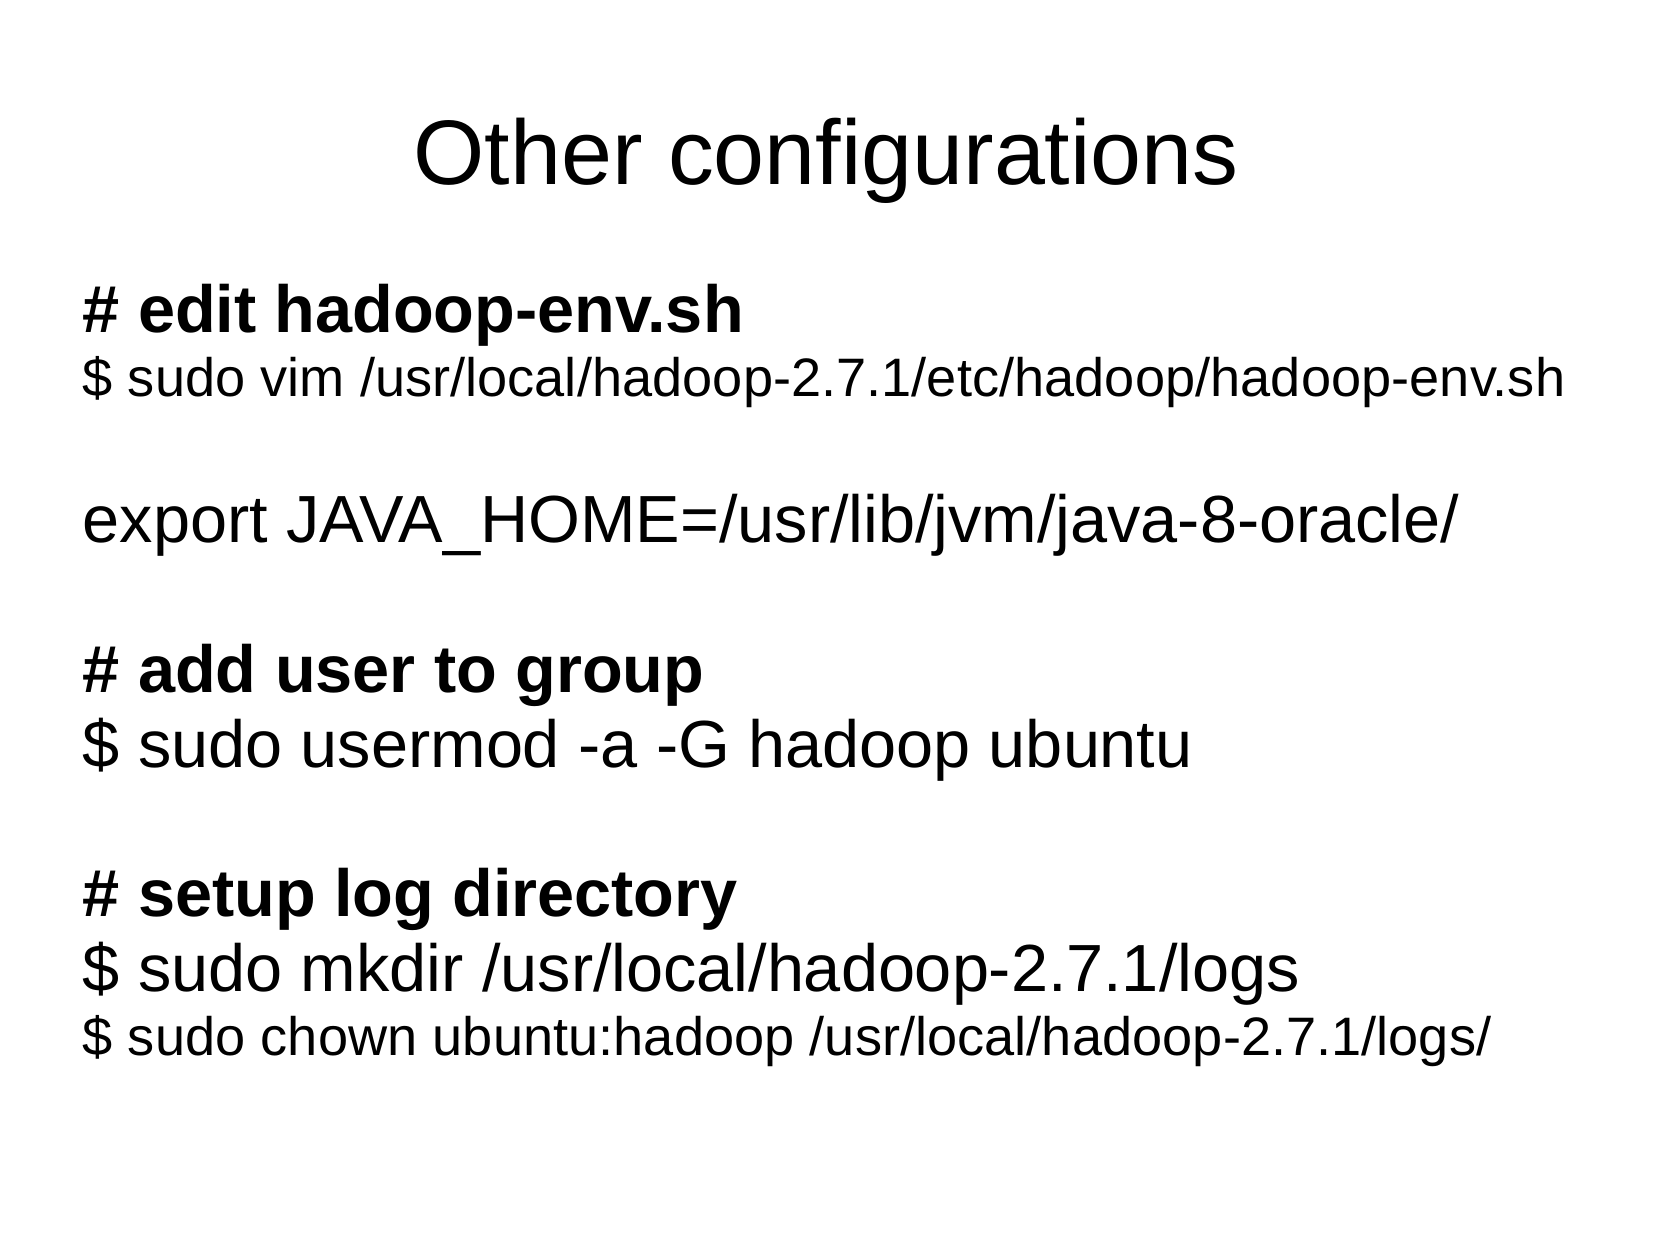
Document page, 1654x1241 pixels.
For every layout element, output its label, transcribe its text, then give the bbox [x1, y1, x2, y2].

subtitle # edit hadoop-env.sh $ sudo vim /usr/local/hadoop-2.7.1/etc/hadoop/hadoop-env.sh export JAVA_HOME=/usr/lib/jvm/java-8-oracle/ # add user to group $ sudo usermod -a -G hadoop ubuntu # setup log directory $ sudo mkdir /usr/local/hadoop-2.7.1/logs $ sudo chown ubuntu:hadoop /usr/local/hadoop-2.7.1/logs/ [82, 272, 1571, 1067]
title Other configurations [82, 49, 1571, 257]
